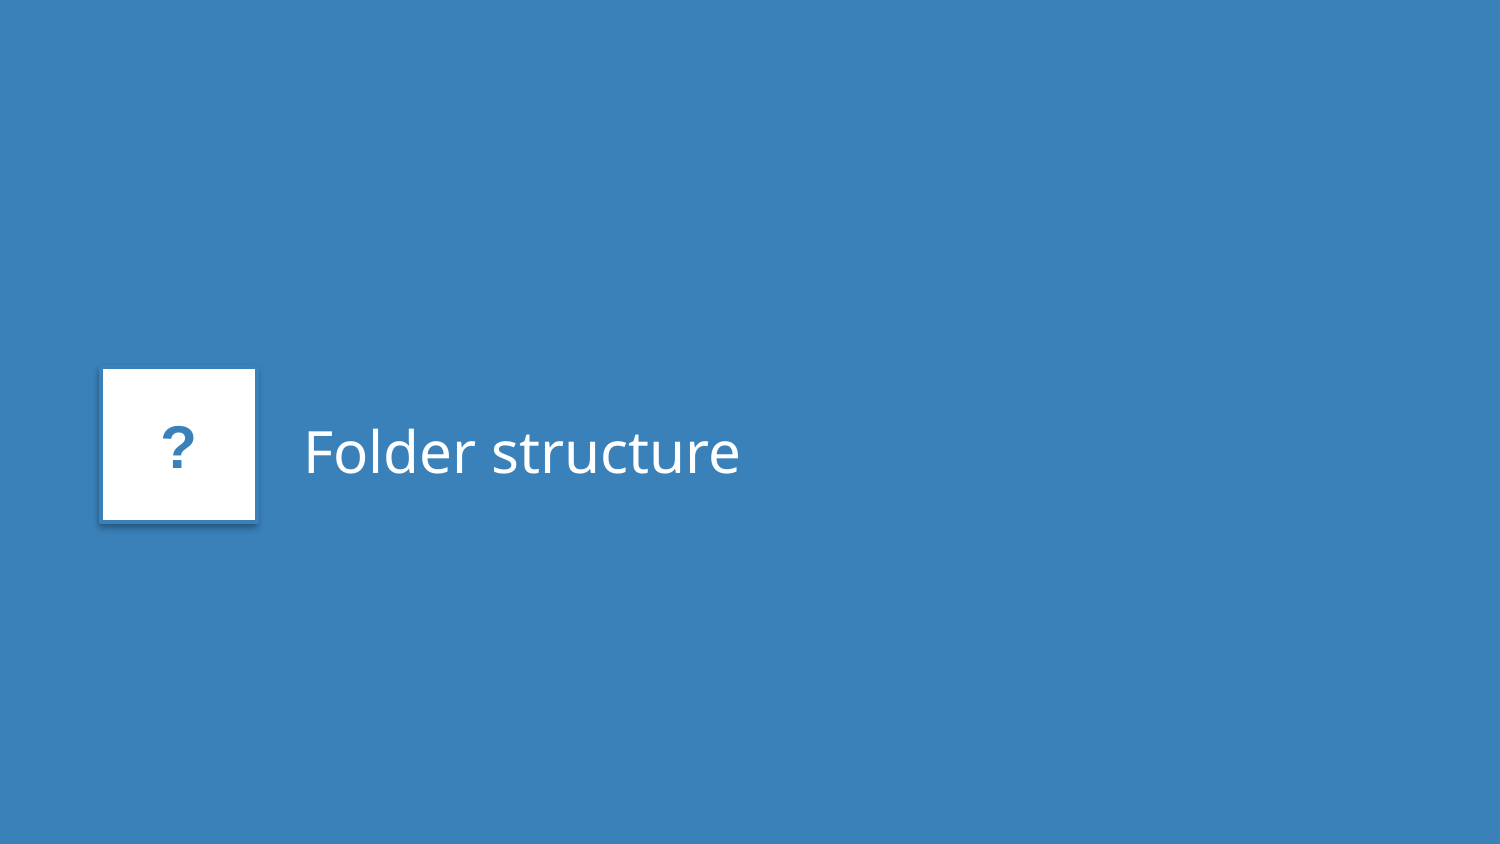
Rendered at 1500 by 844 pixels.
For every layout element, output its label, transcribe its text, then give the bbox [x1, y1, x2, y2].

text_box Folder structure [288, 399, 1459, 501]
